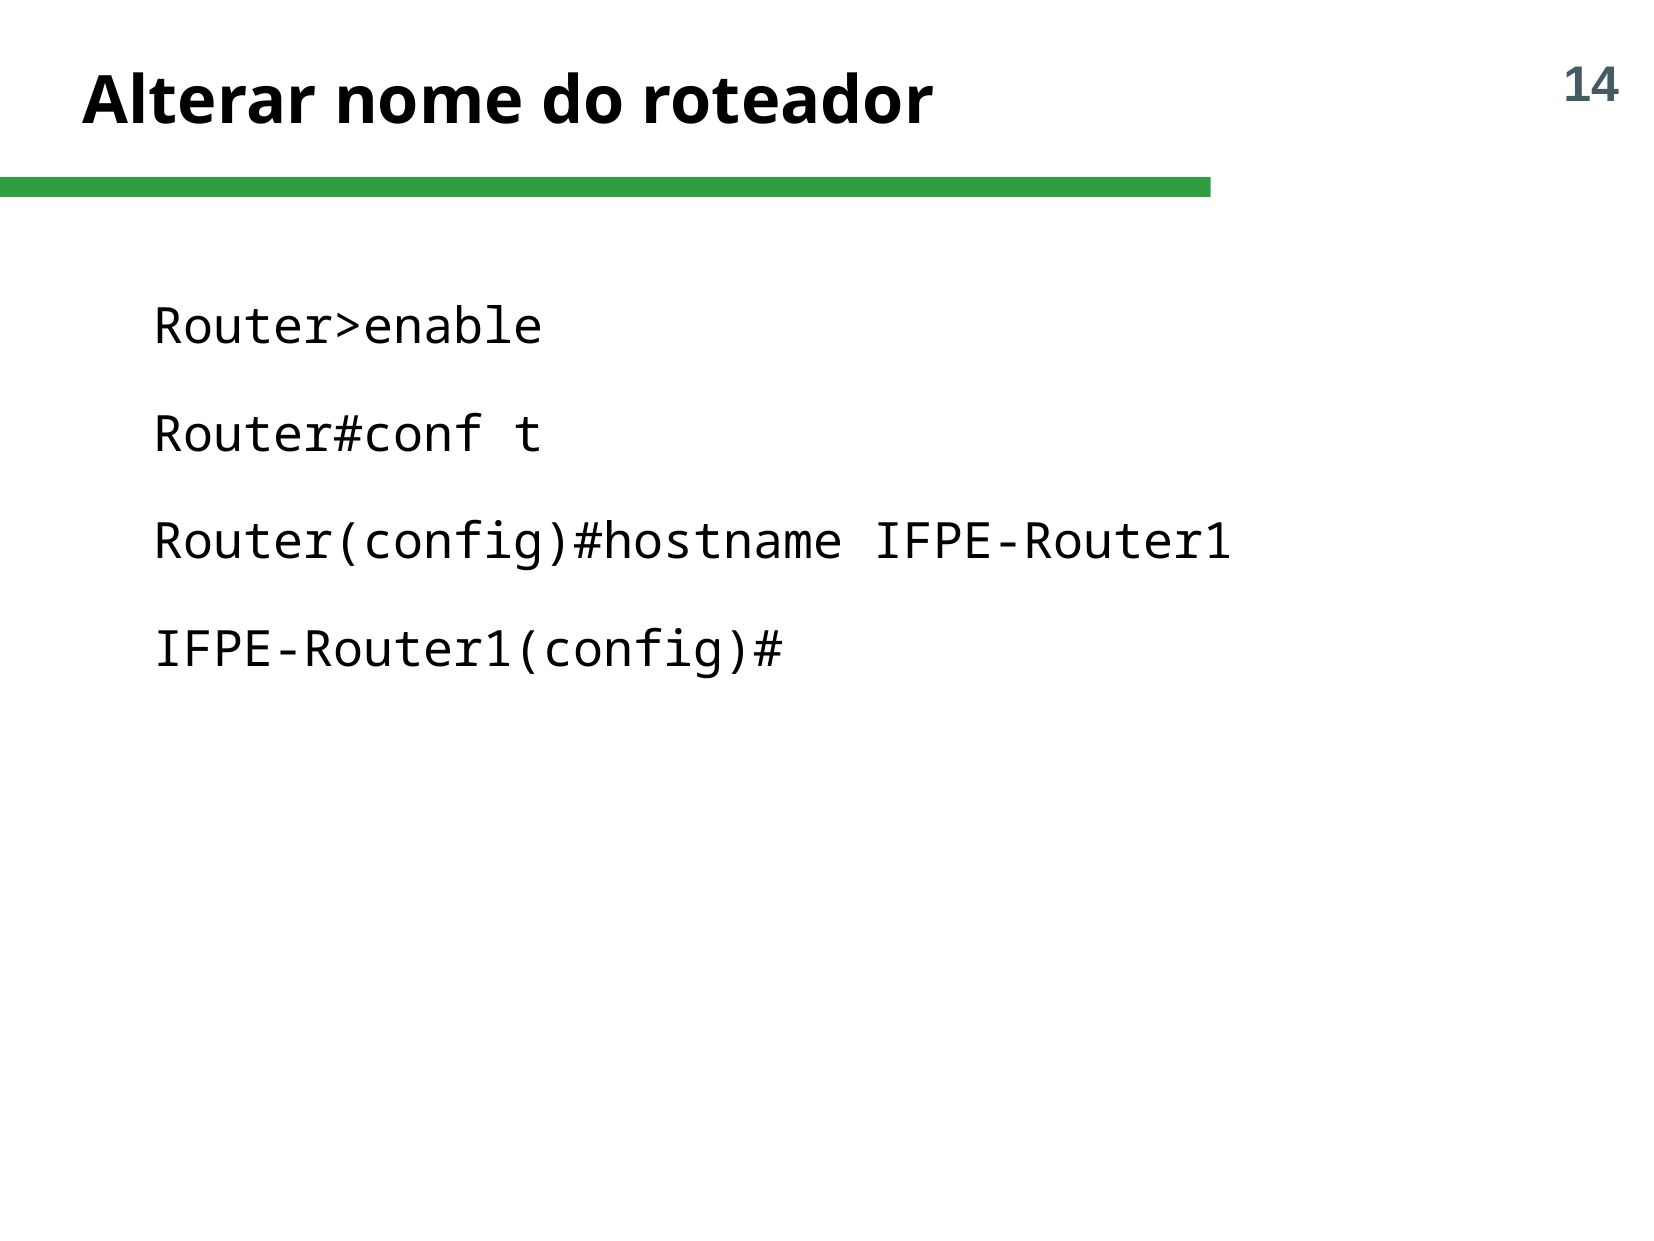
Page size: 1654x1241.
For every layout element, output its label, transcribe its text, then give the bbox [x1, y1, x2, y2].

list Router>enable Router#conf t Router(config)#hostname IFPE-Router1 IFPE-Router1(config)# [82, 290, 1571, 1211]
title Alterar nome do roteador [82, 0, 1152, 202]
